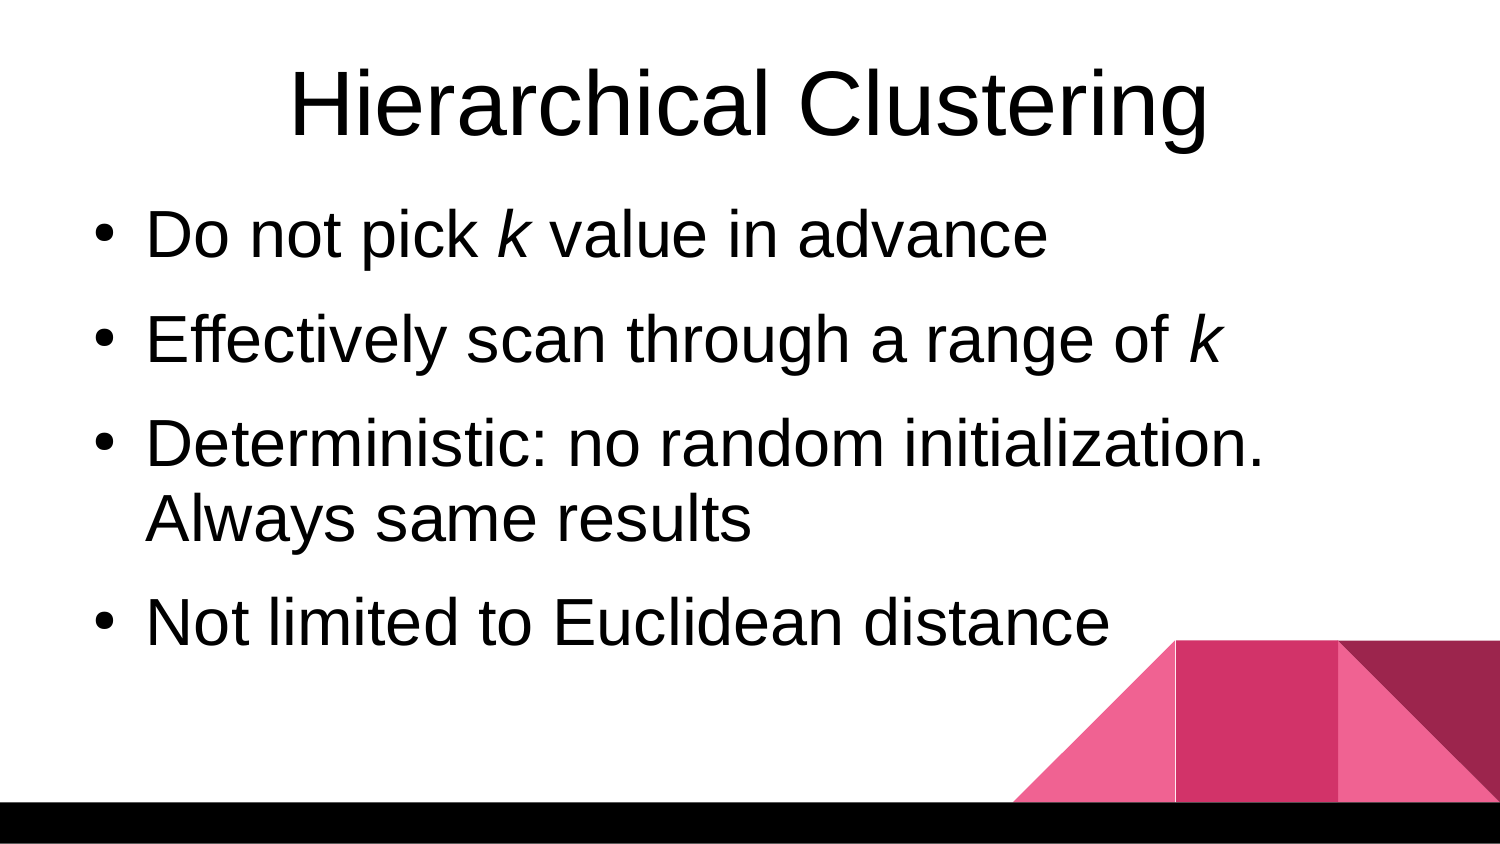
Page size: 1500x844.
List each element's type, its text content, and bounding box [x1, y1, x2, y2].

list Do not pick k value in advance Effectively scan through a range of k Deterministic: no random initialization. Always same results Not limited to Euclidean distance [75, 197, 1425, 687]
title Hierarchical Clustering [75, 33, 1425, 175]
